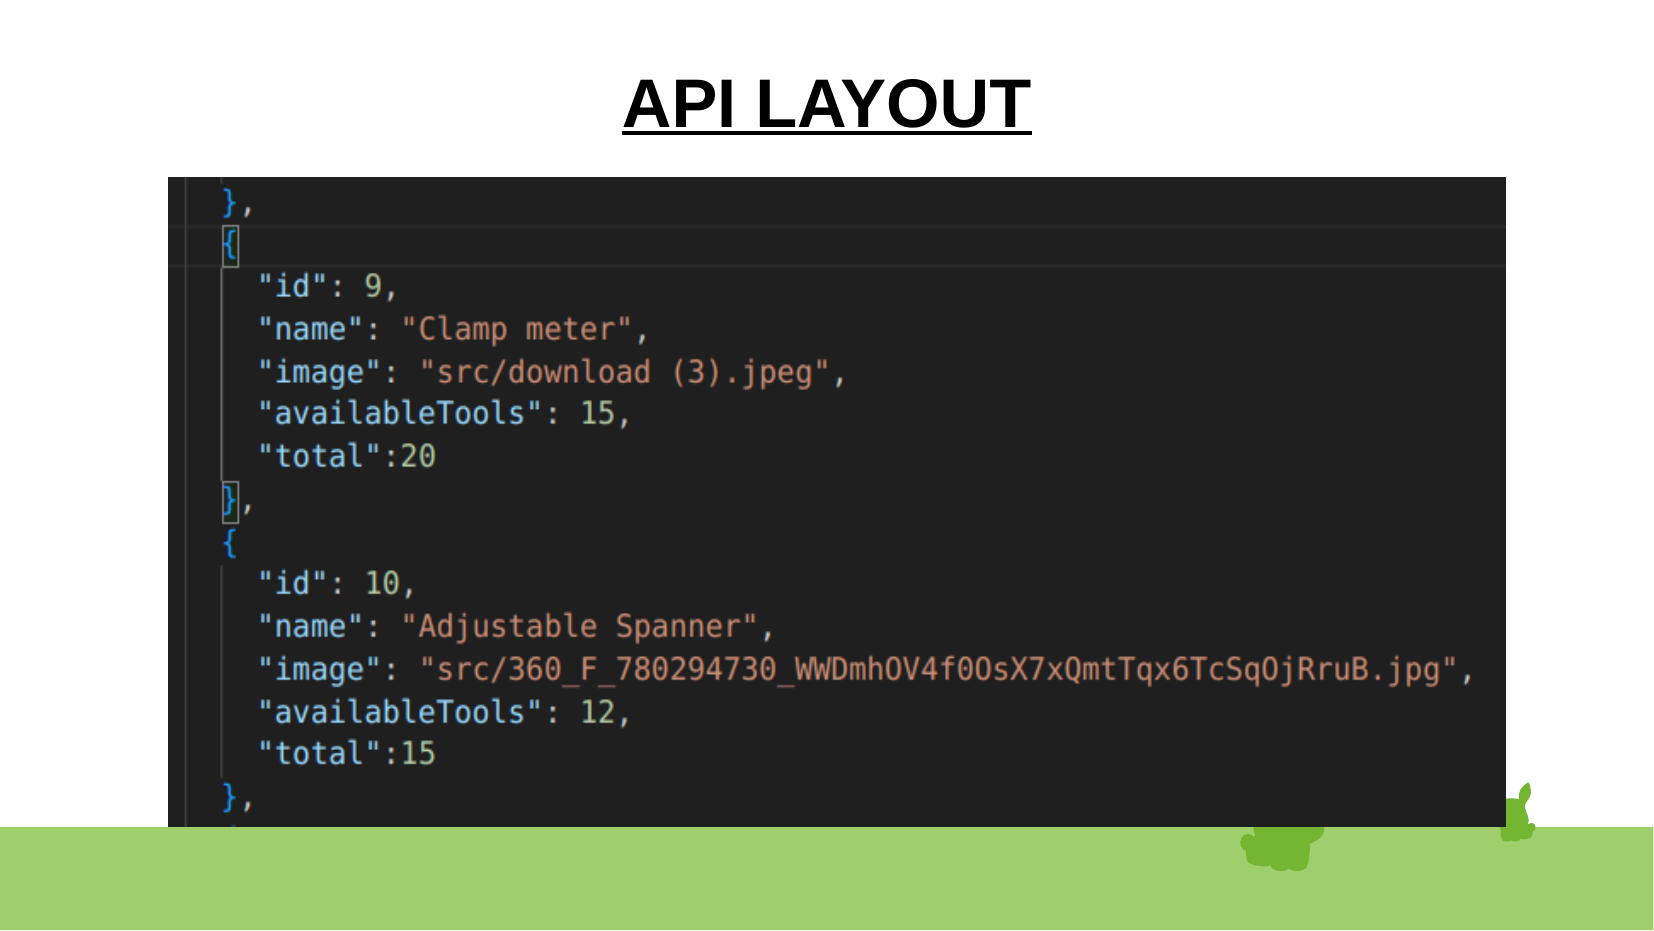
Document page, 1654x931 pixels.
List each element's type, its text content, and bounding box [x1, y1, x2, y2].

title API LAYOUT [88, 29, 1565, 178]
picture [168, 177, 1506, 827]
